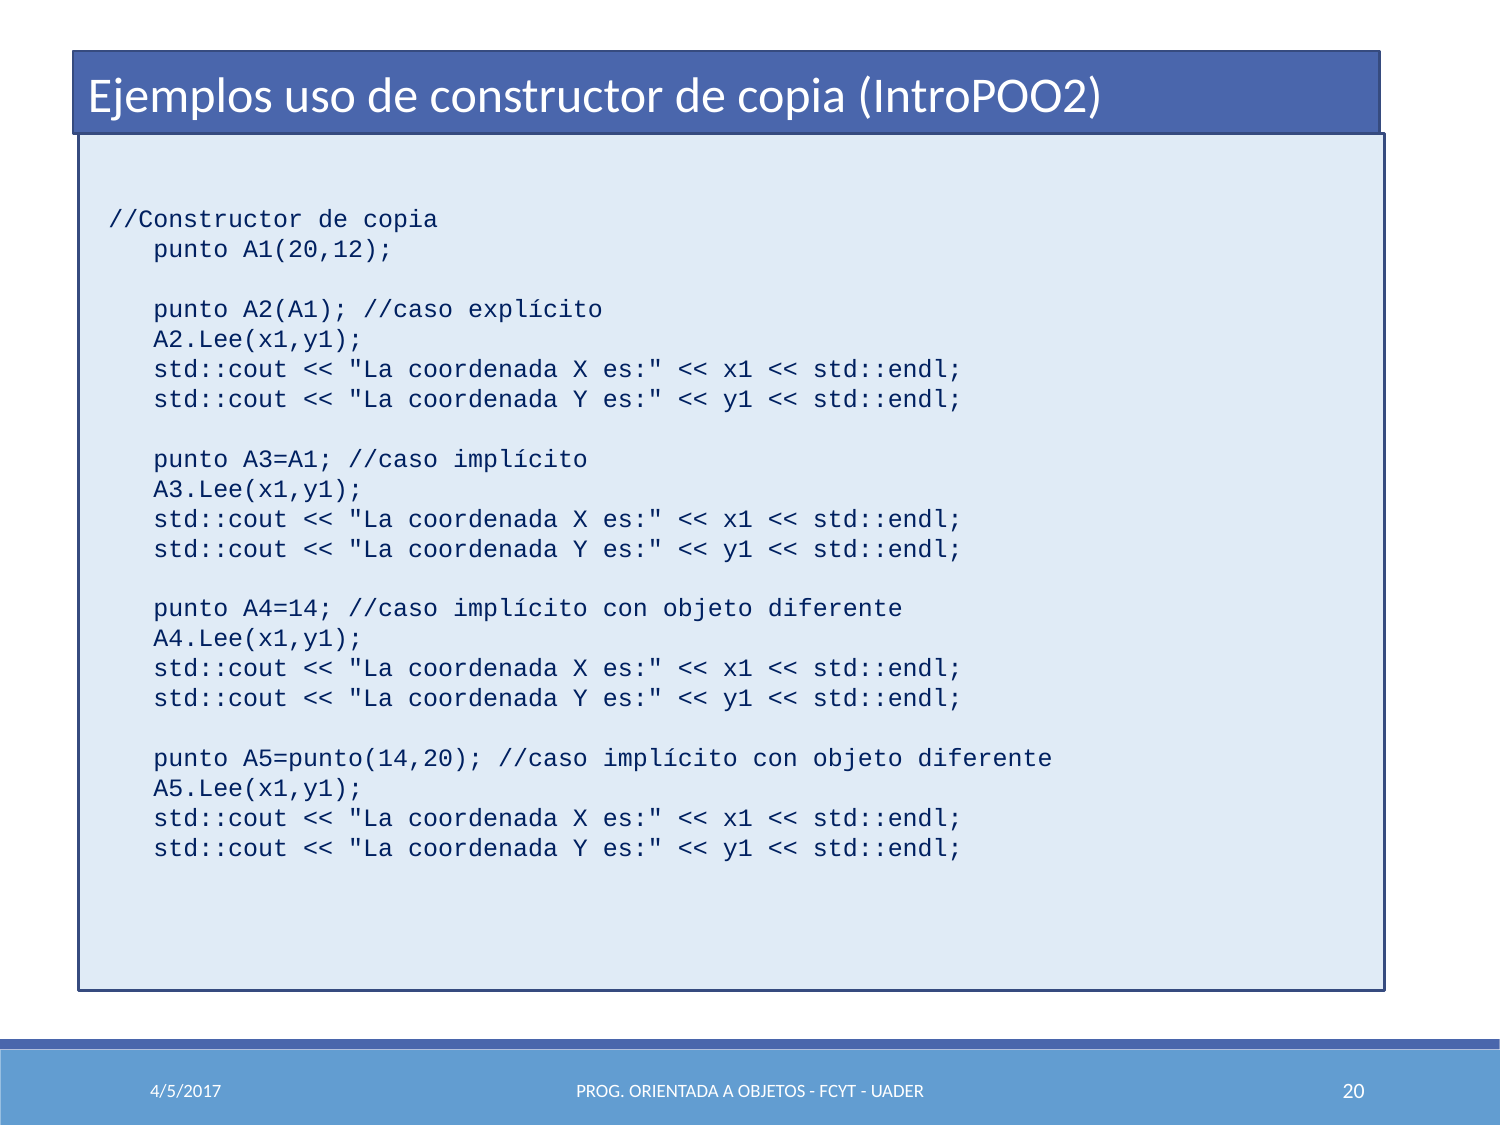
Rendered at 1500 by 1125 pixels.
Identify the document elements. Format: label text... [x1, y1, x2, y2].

footer Prog. Orientada a Objetos - FCyT - UADER [453, 1059, 1047, 1120]
text_box Ejemplos uso de constructor de copia (IntroPOO2) [73, 51, 1380, 134]
text_box //Constructor de copia punto A1(20,12); punto A2(A1); //caso explícito A2.Lee(x1,y1); std::cout << "La coordenada X es:" << x1 << std::endl; std::cout << "La coordenada Y es:" << y1 << std::endl; punto A3=A1; //caso implícito A3.Lee(x1,y1); std::cout << "La coordenada X es:" << x1 << std::endl; std::cout << "La coordenada Y es:" << y1 << std::endl; punto A4=14; //caso implícito con objeto diferente A4.Lee(x1,y1); std::cout << "La coordenada X es:" << x1 << std::endl; std::cout << "La coordenada Y es:" << y1 << std::endl; punto A5=punto(14,20); //caso implícito con objeto diferente A5.Lee(x1,y1); std::cout << "La coordenada X es:" << x1 << std::endl; std::cout << "La coordenada Y es:" << y1 << std::endl; [78, 133, 1385, 991]
slide_number <número> [1218, 1059, 1380, 1120]
slide_number 4/5/2017 [135, 1059, 440, 1120]
